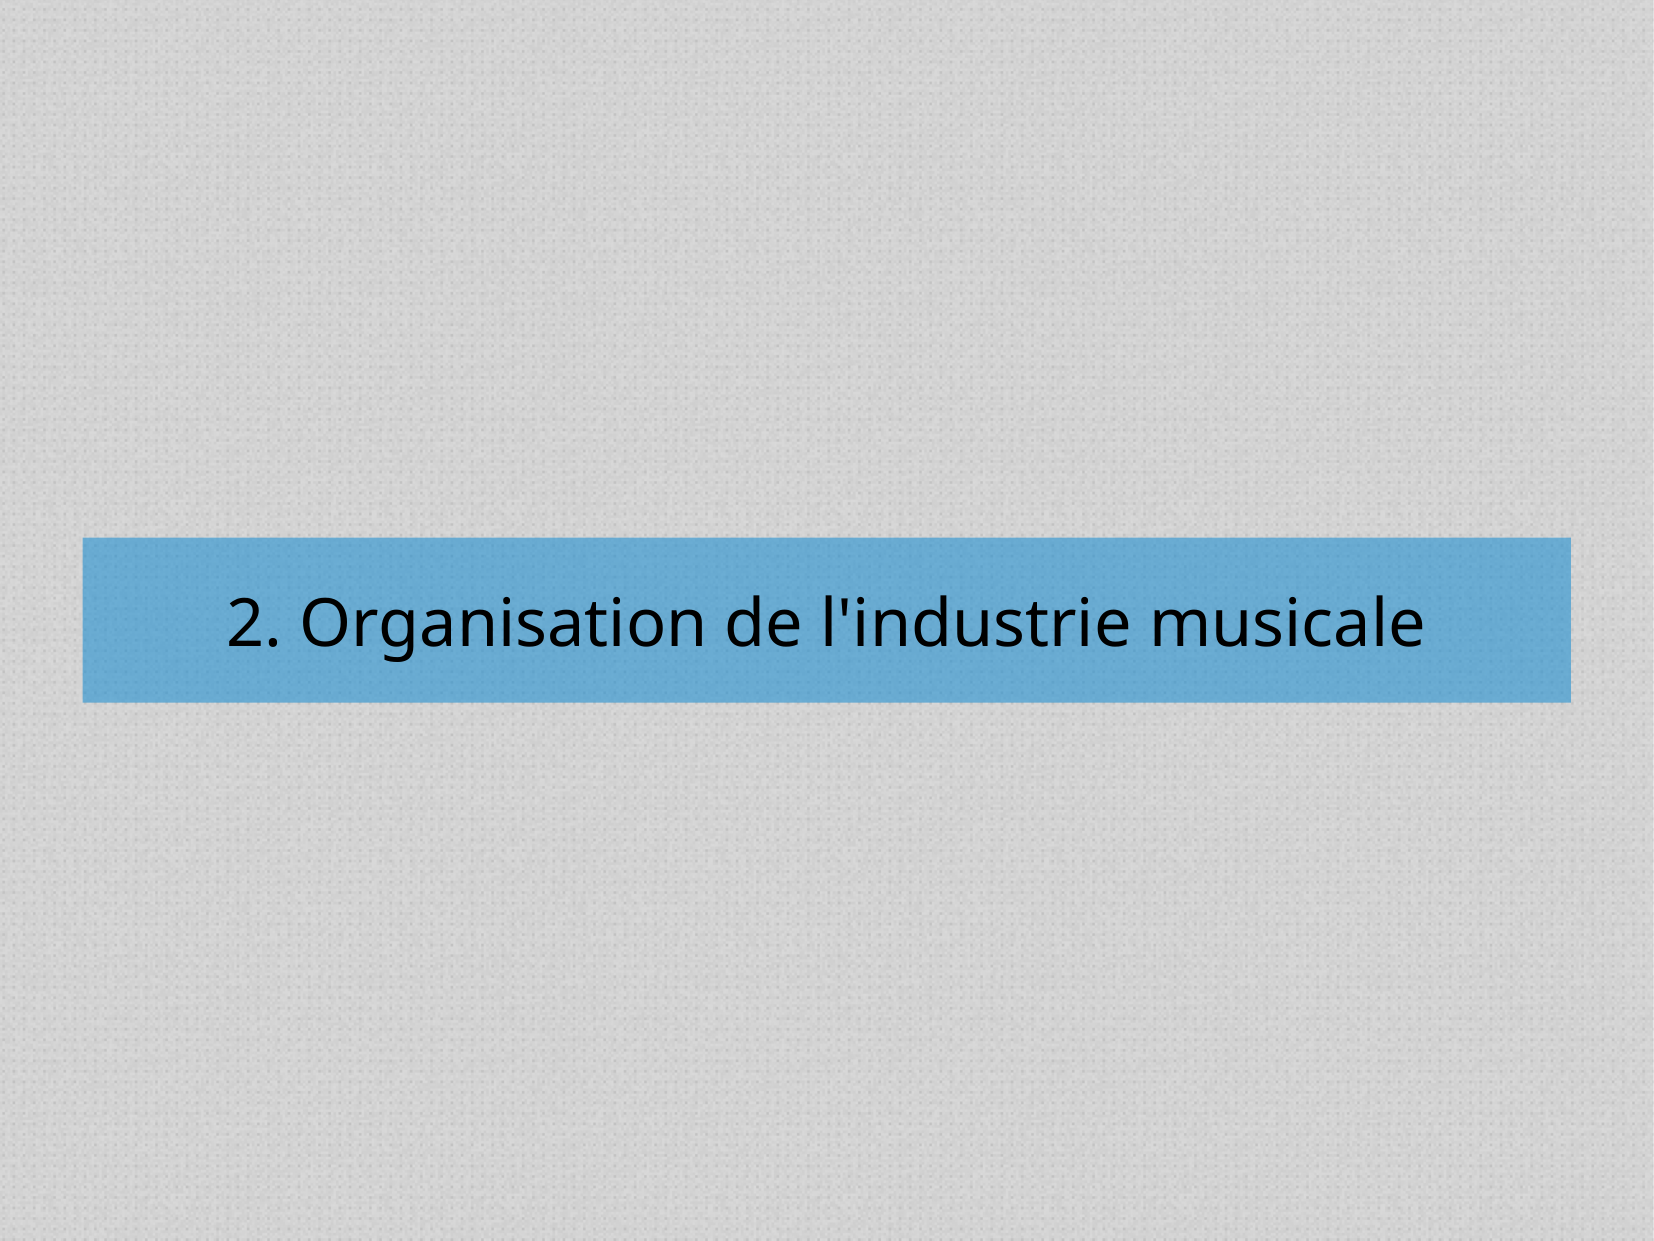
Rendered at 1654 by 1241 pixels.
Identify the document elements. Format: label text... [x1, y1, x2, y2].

subtitle 2. Organisation de l'industrie musicale [82, 537, 1571, 703]
picture [0, 0, 1654, 1241]
